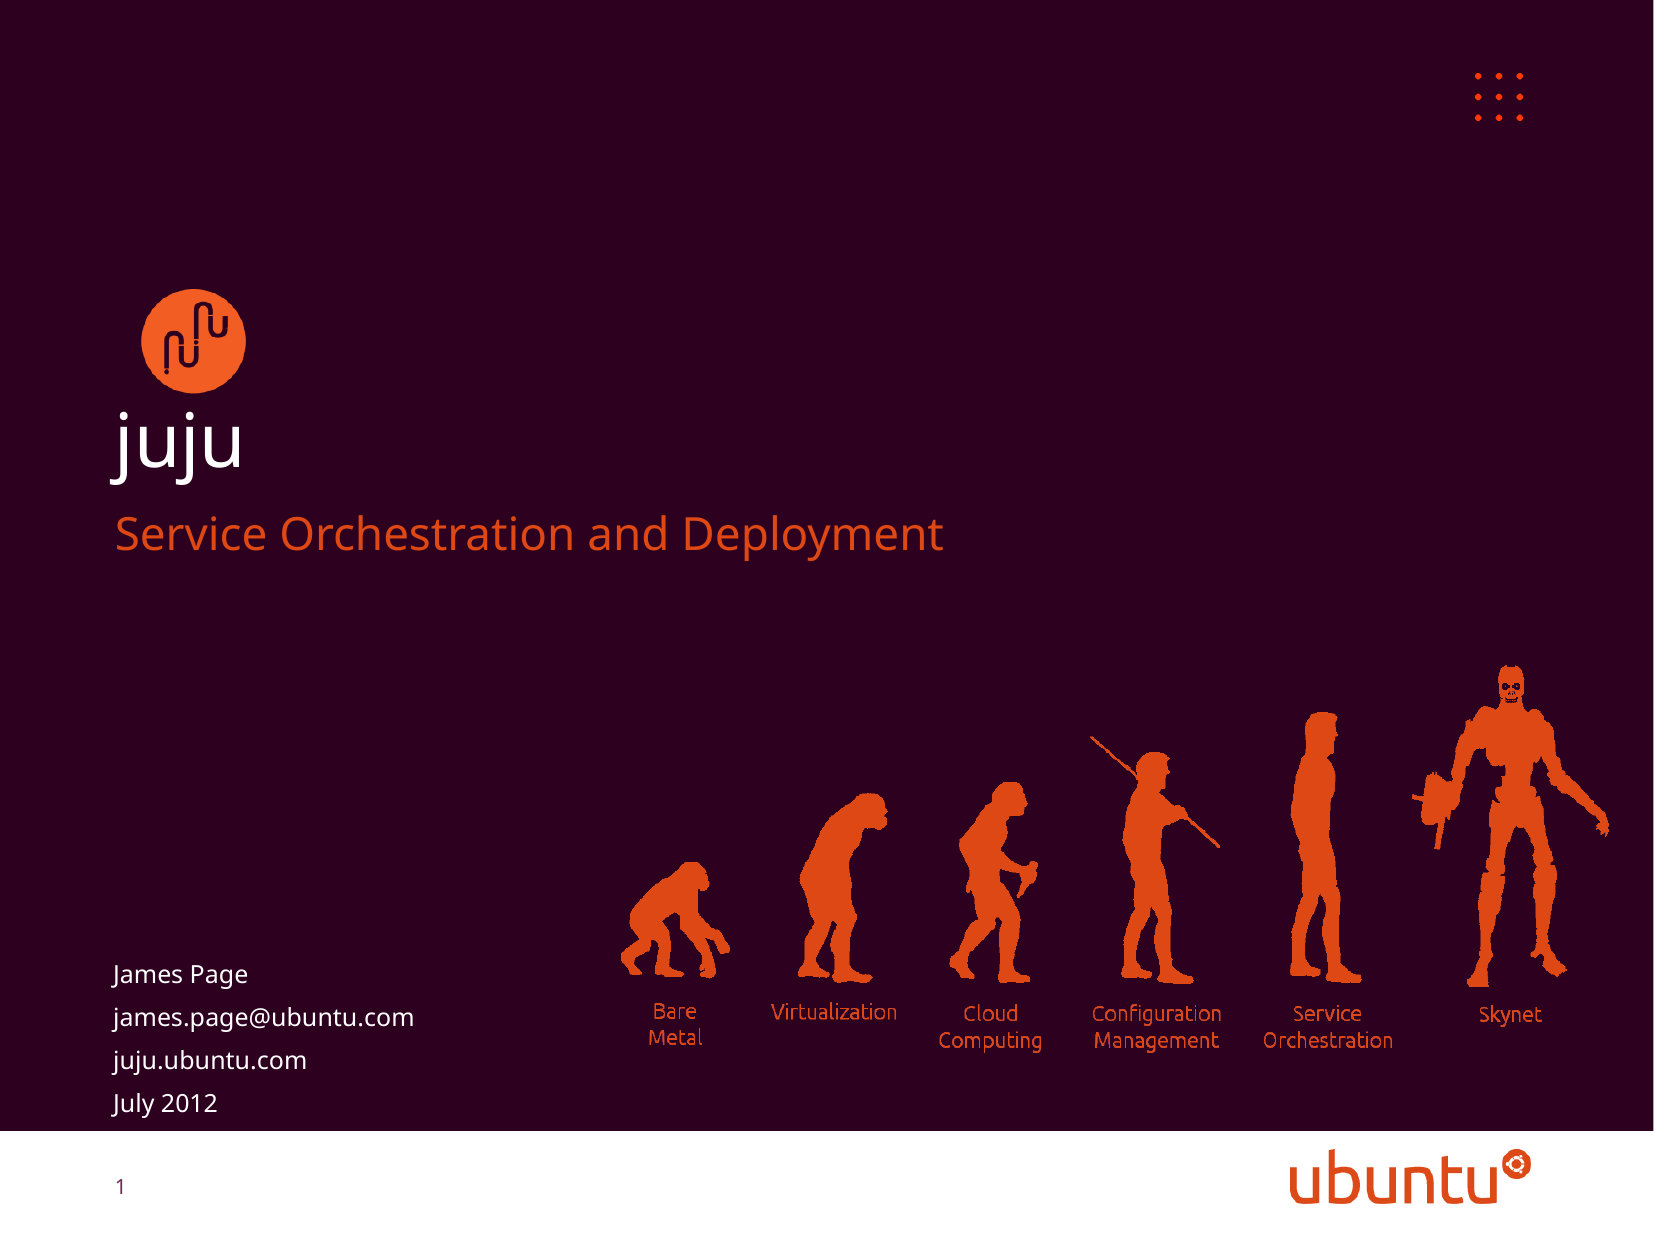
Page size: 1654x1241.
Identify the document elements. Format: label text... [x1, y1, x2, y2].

picture [0, 0, 1654, 1131]
picture [1290, 1149, 1531, 1204]
title juju Service Orchestration and Deployment [114, 293, 1293, 637]
list James Page james.page@ubuntu.com juju.ubuntu.com July 2012 [113, 913, 817, 1171]
